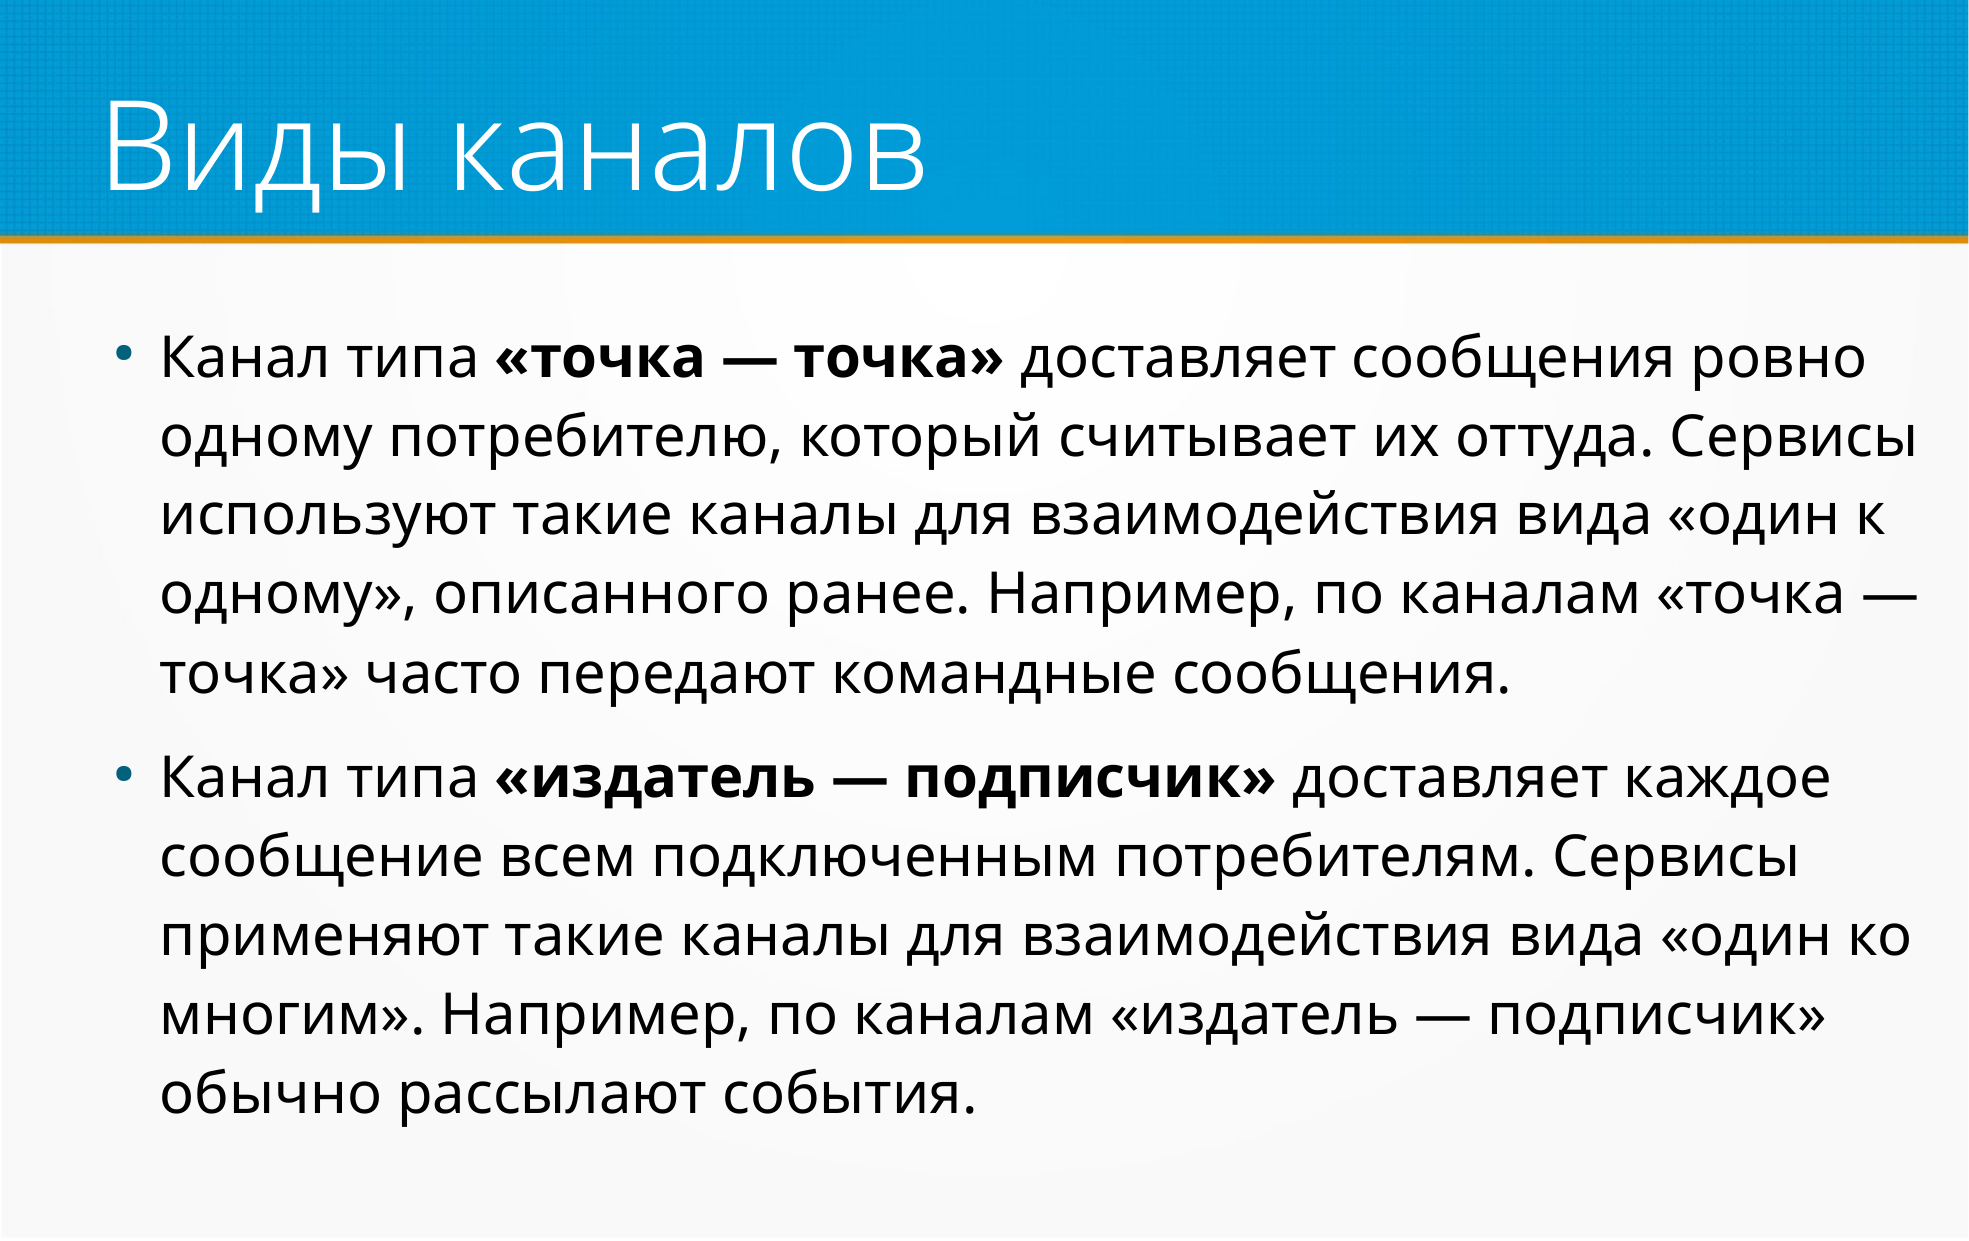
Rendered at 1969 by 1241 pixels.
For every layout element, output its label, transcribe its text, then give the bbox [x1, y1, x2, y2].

picture [0, 233, 1969, 1241]
list Канал типа «точка — точка» доставляет сообщения ровно одному потребителю, который считывает их оттуда. Сервисы используют такие каналы для взаимодействия вида «один к одному», описанного ранее. Например, по каналам «точка — точка» часто передают командные сообщения. Канал типа «издатель — подписчик» доставляет каждое сообщение всем подключенным потребителям. Сервисы применяют такие каналы для взаимодействия вида «один ко многим». Например, по каналам «издатель — подписчик» обычно рассылают события. [98, 315, 1938, 1193]
title Виды каналов [98, 19, 1870, 227]
